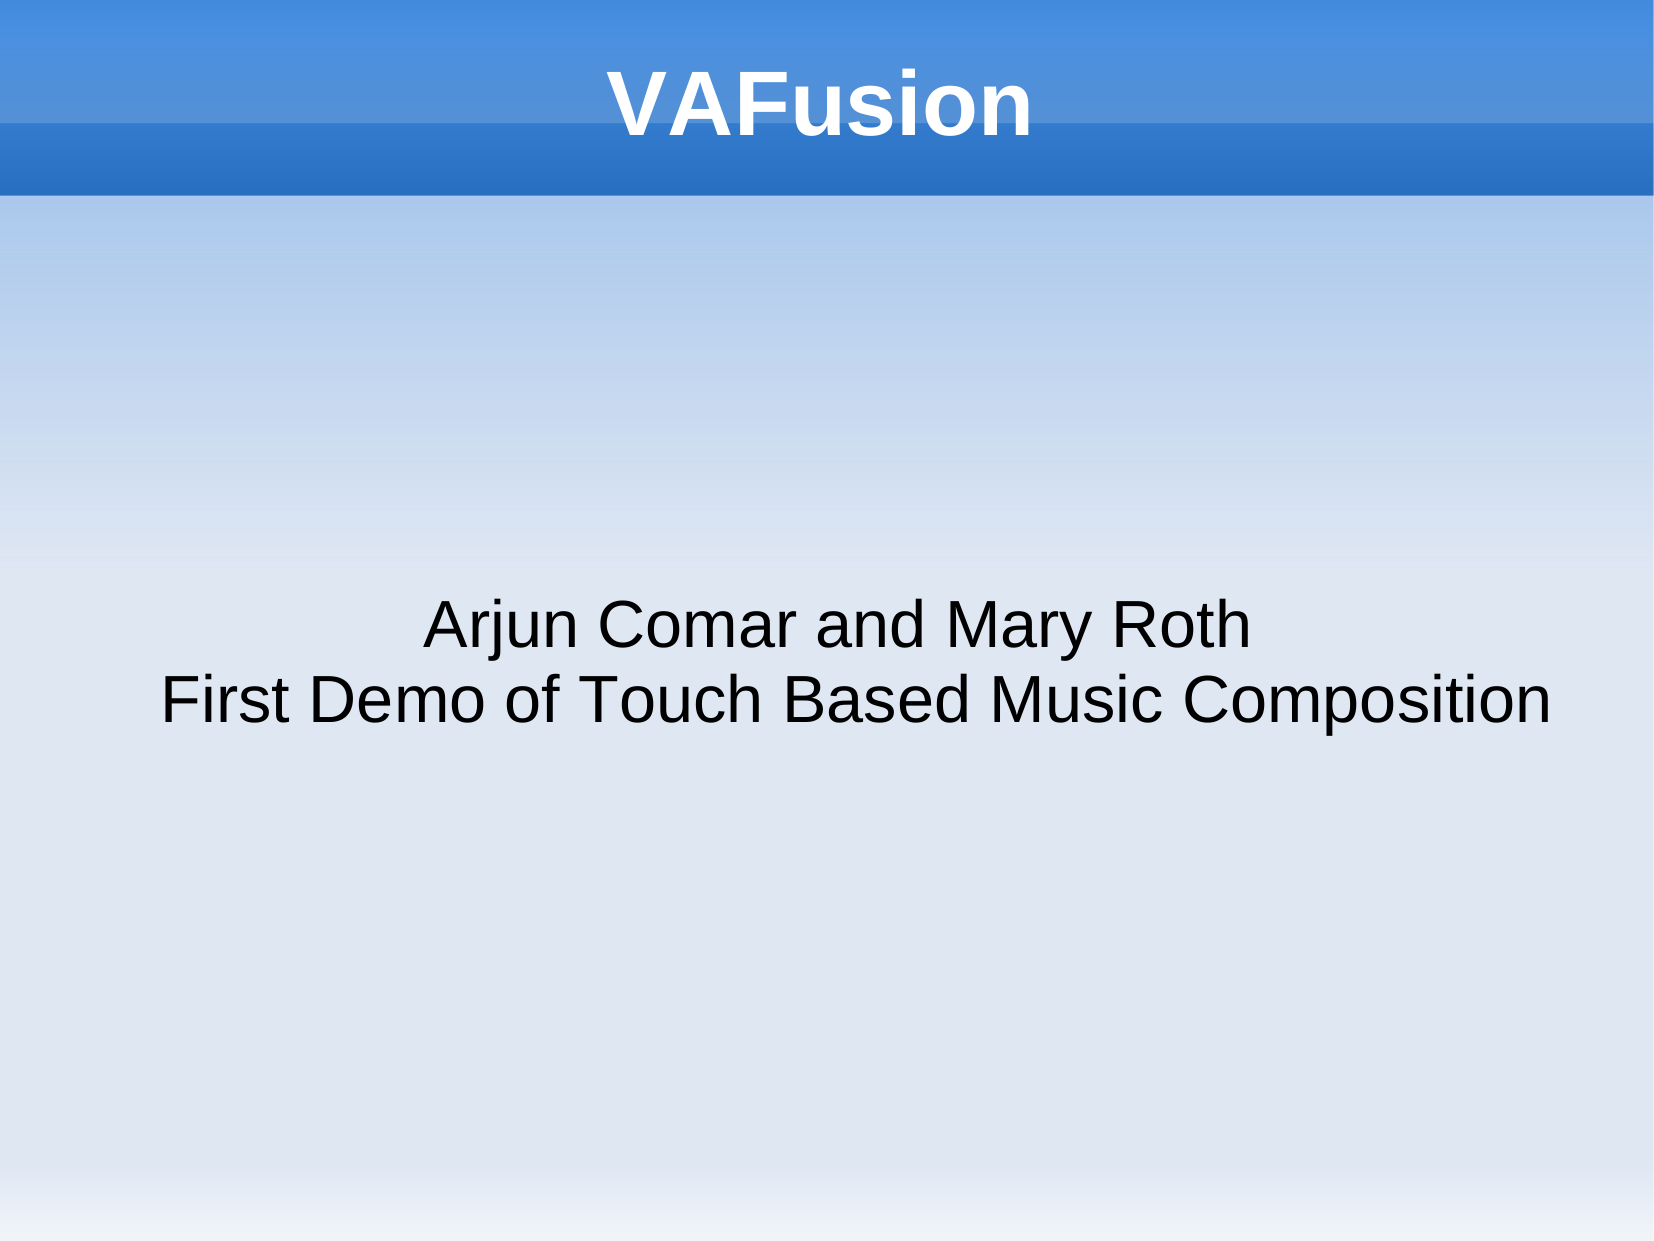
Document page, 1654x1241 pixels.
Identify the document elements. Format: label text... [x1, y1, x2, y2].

subtitle Arjun Comar and Mary Roth First Demo of Touch Based Music Composition [82, 290, 1571, 1109]
picture [0, 0, 1654, 1241]
title VAFusion [76, 0, 1565, 208]
